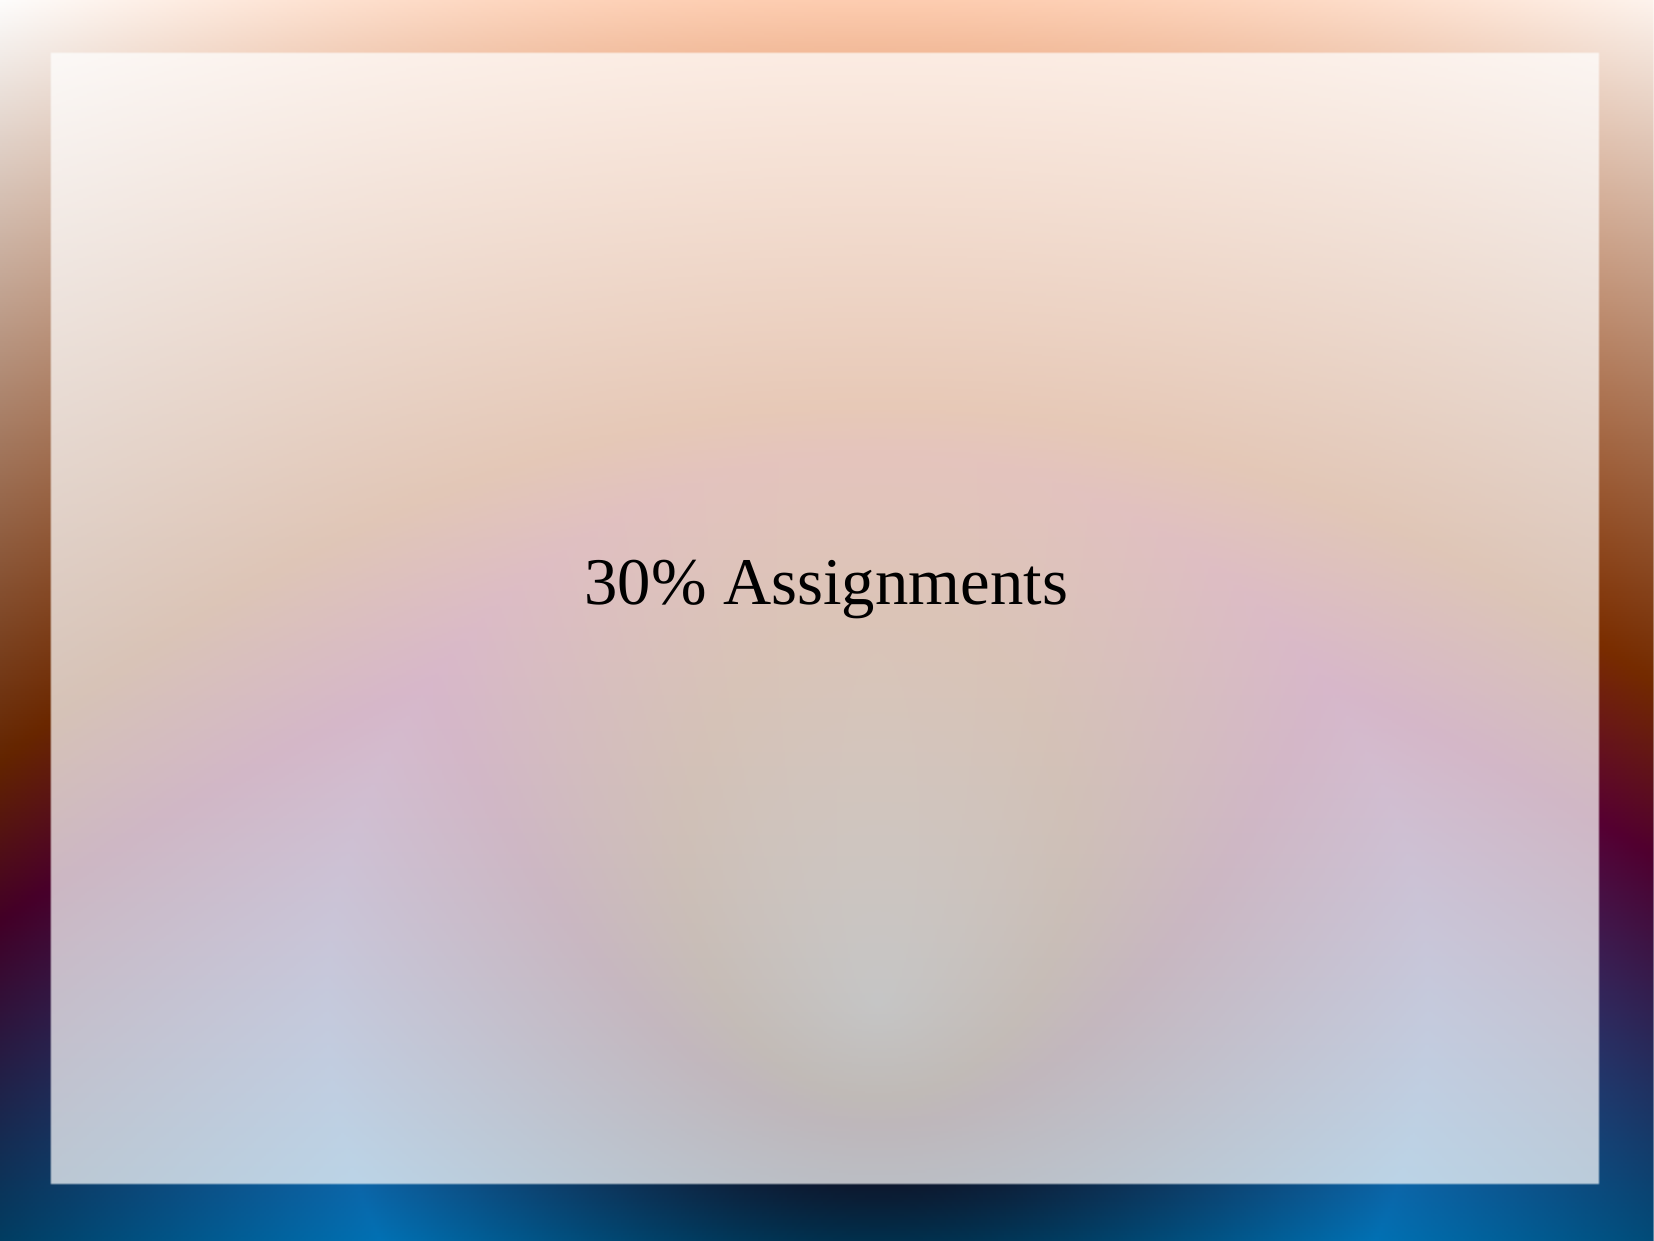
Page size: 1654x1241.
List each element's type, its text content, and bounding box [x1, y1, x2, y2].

subtitle 30% Assignments [82, 55, 1571, 1109]
picture [0, 0, 1654, 1241]
